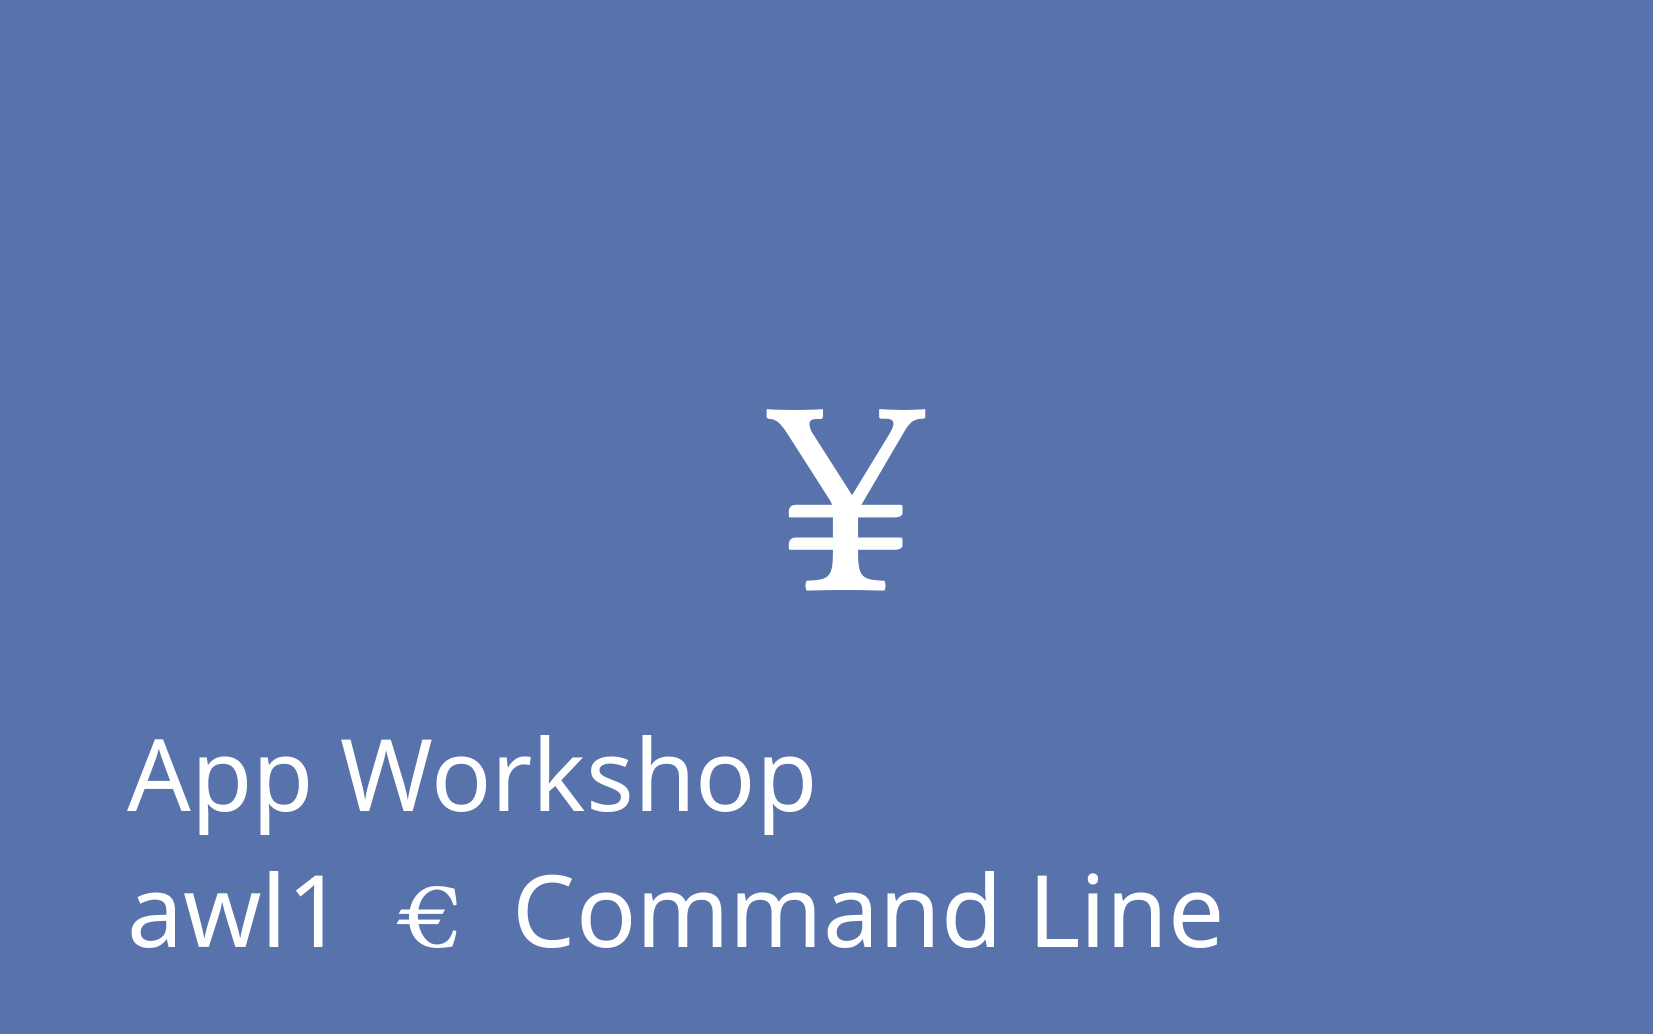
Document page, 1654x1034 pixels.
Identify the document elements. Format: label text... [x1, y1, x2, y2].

text_box  [546, 262, 1147, 638]
text_box App Workshop awl1  Command Line [112, 696, 1538, 952]
